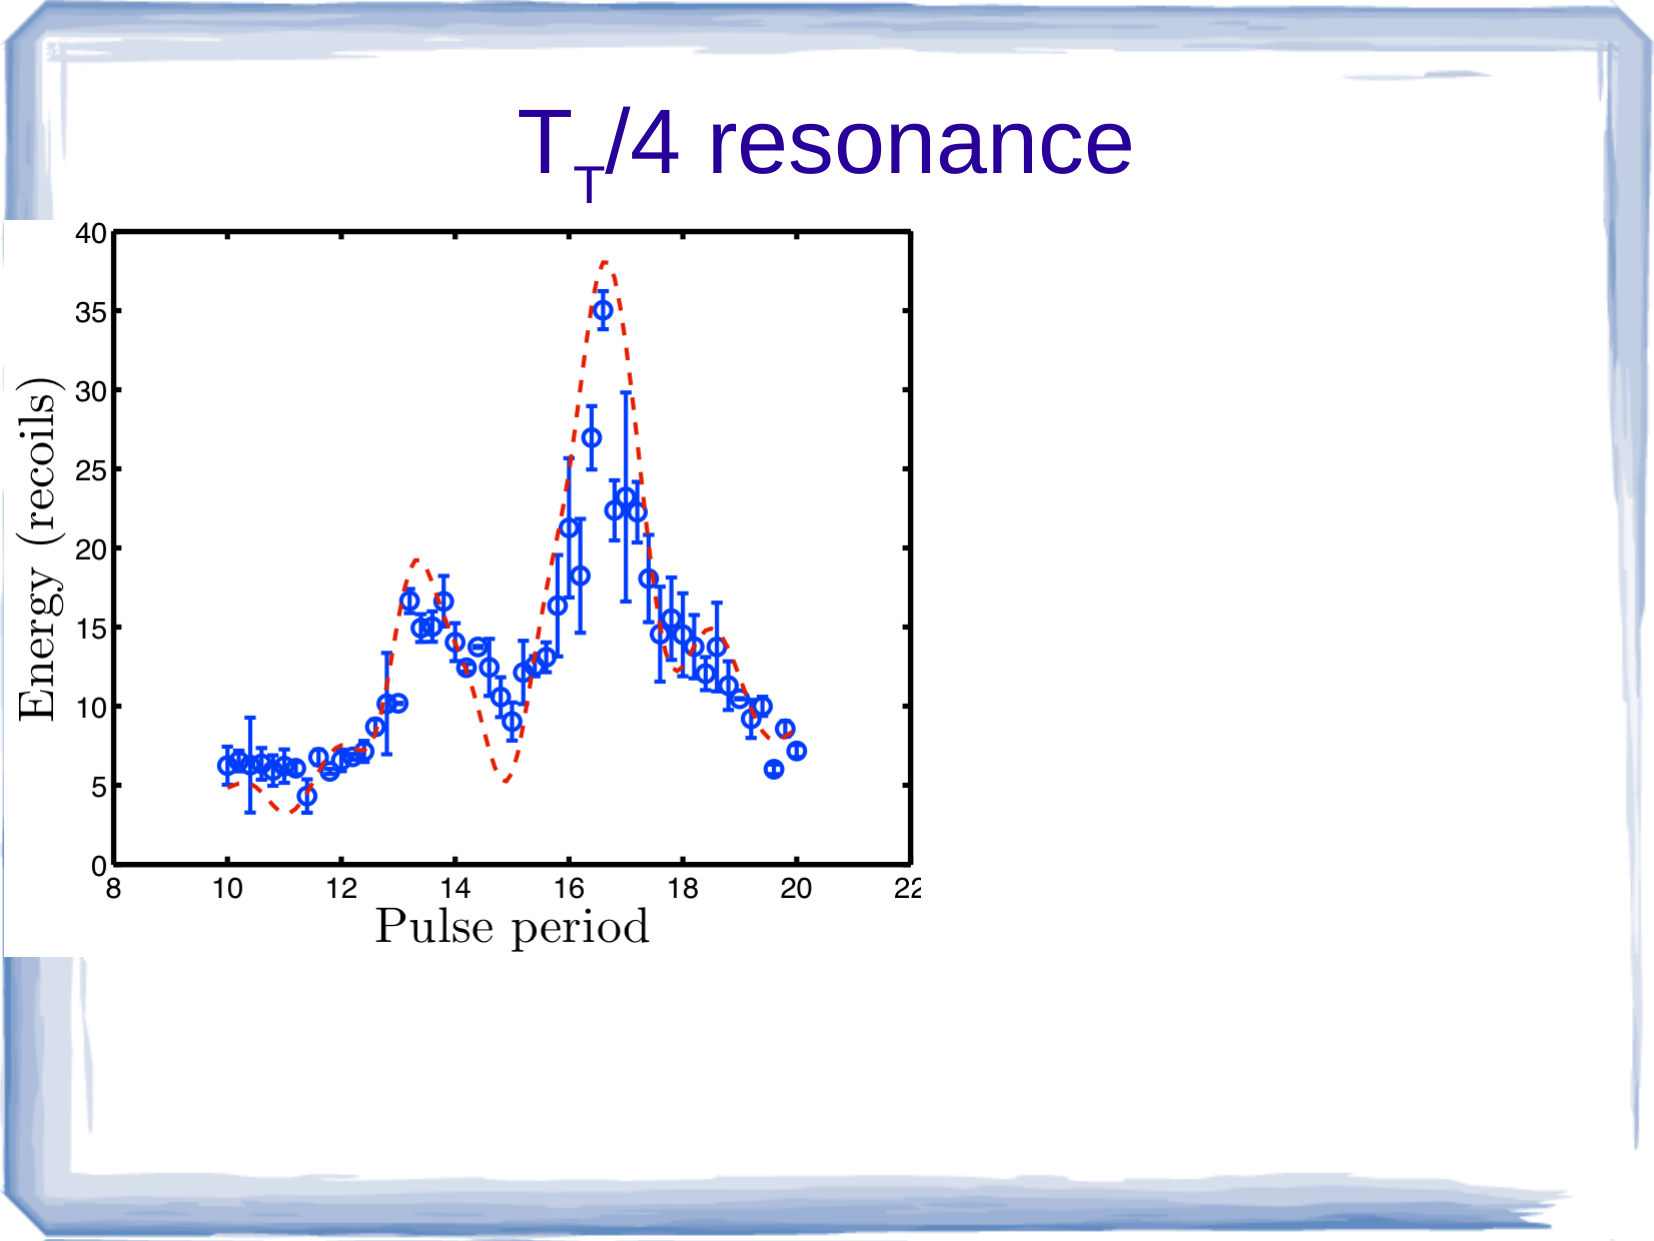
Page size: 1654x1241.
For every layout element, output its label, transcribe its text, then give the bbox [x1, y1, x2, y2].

picture [0, 0, 1654, 1241]
title TT/4 resonance [82, 49, 1571, 257]
